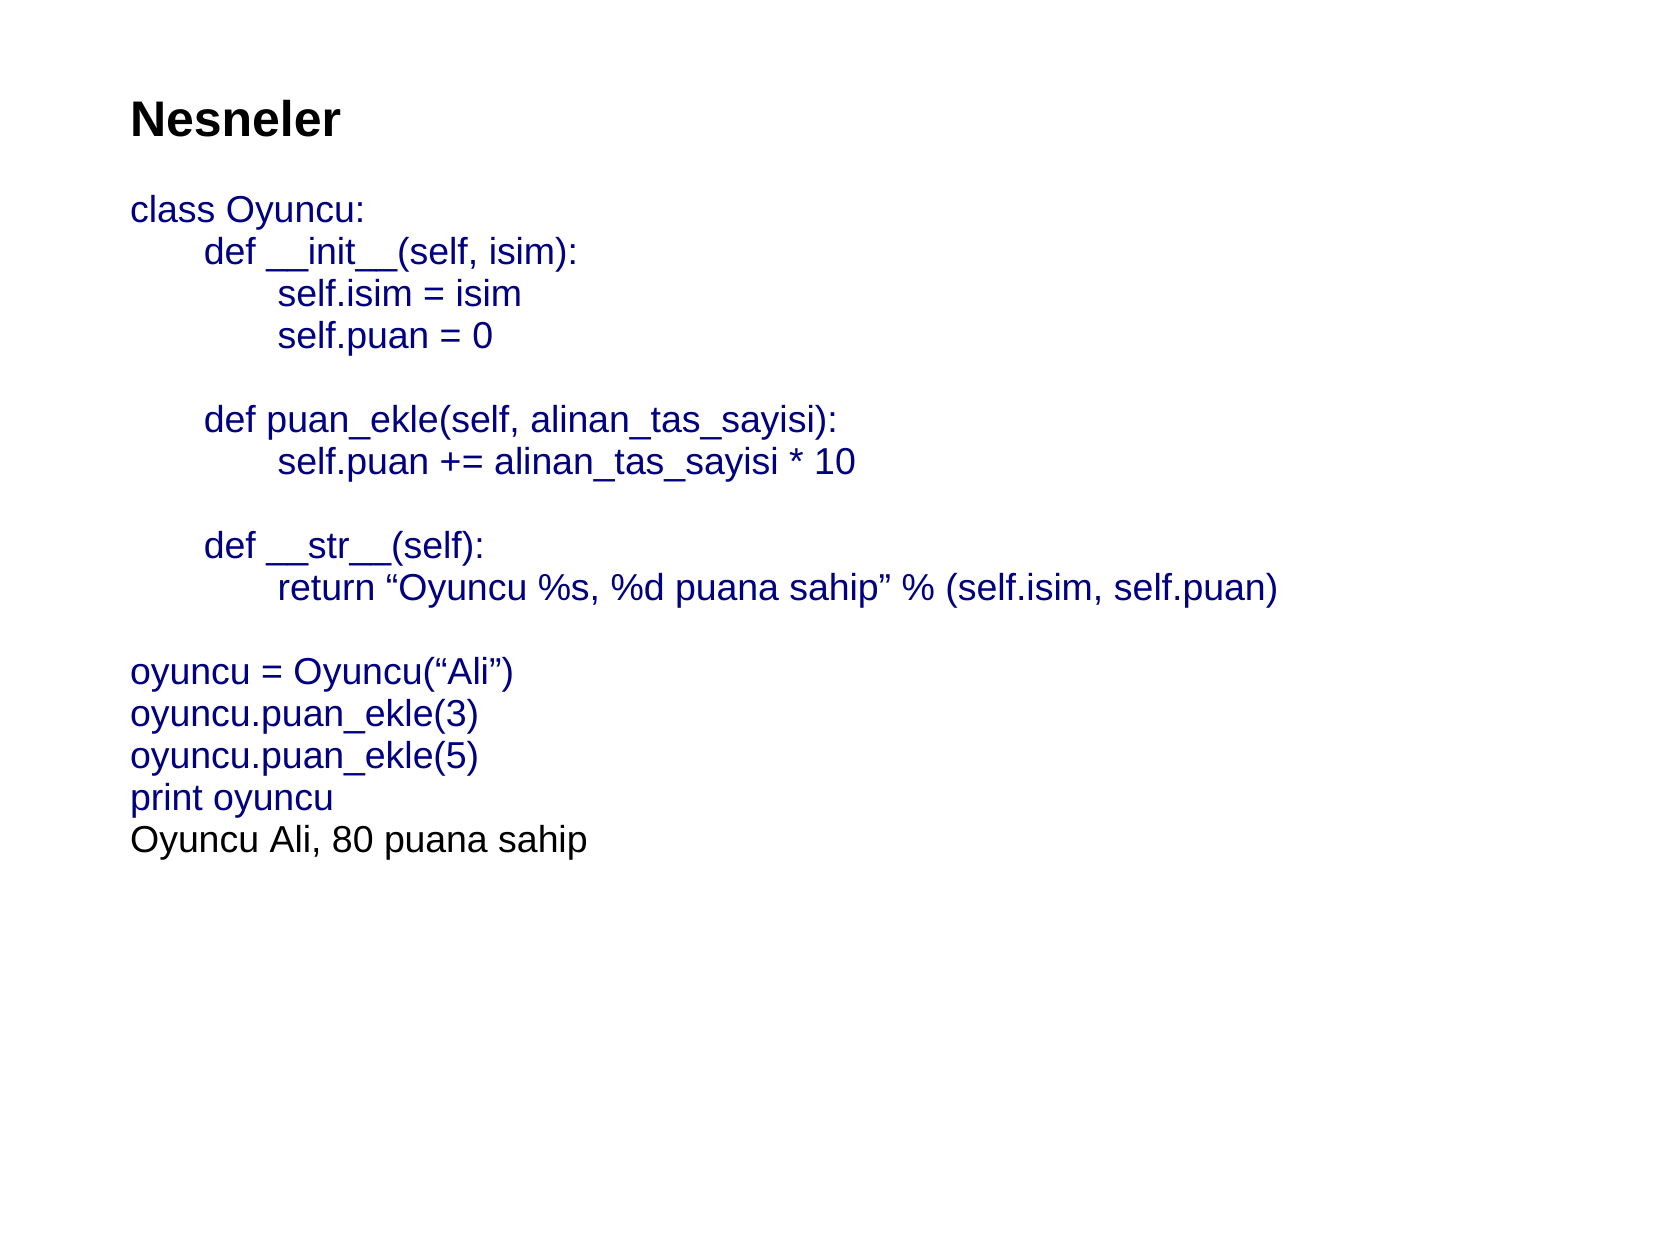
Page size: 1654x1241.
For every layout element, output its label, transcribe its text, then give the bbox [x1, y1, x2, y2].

text_box Nesneler class Oyuncu: def __init__(self, isim): self.isim = isim self.puan = 0 def puan_ekle(self, alinan_tas_sayisi): self.puan += alinan_tas_sayisi * 10 def __str__(self): return “Oyuncu %s, %d puana sahip” % (self.isim, self.puan) oyuncu = Oyuncu(“Ali”) oyuncu.puan_ekle(3) oyuncu.puan_ekle(5) print oyuncu Oyuncu Ali, 80 puana sahip [115, 83, 1536, 953]
